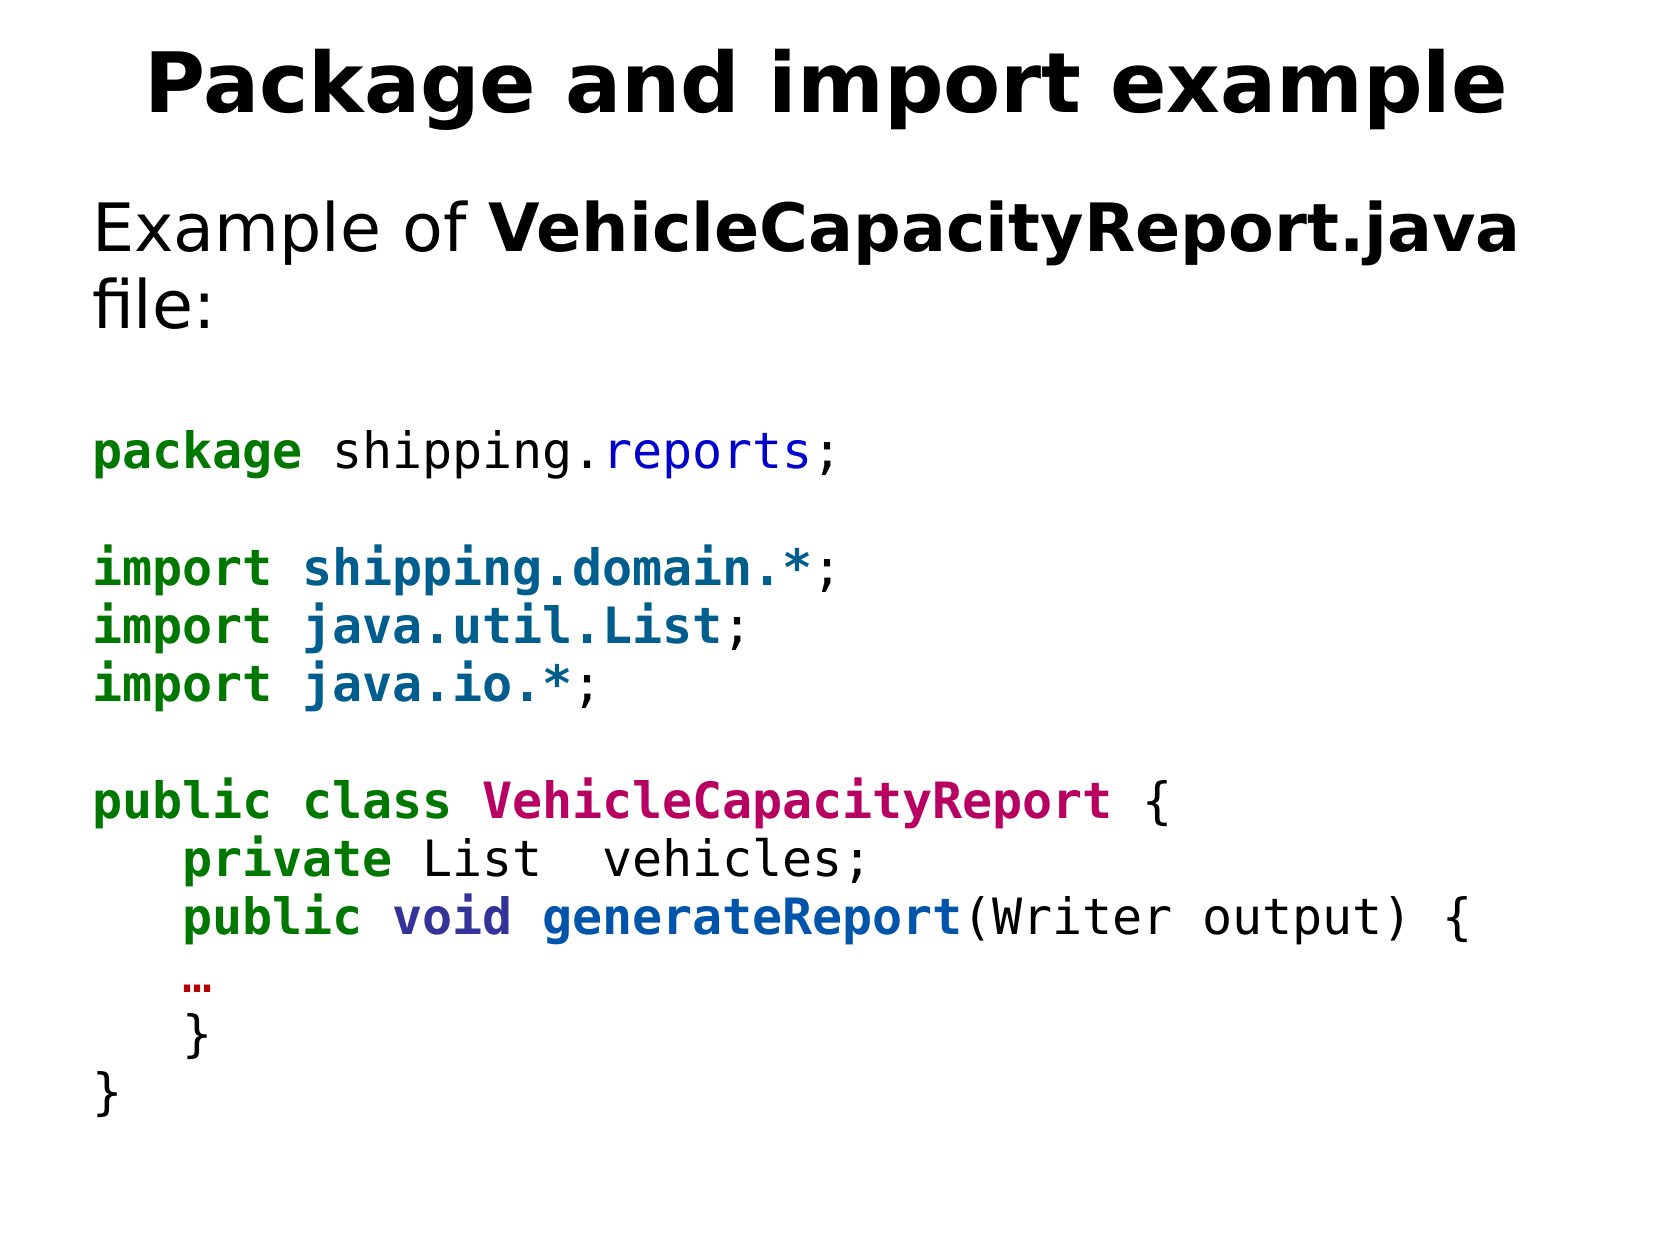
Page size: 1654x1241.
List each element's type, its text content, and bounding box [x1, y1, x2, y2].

title Package and import example [82, 35, 1571, 133]
list Example of VehicleCapacityReport.java file: package shipping.reports; import shipping.domain.*; import java.util.List; import java.io.*; public class VehicleCapacityReport { private List vehicles; public void generateReport(Writer output) { … } } [92, 188, 1583, 1182]
